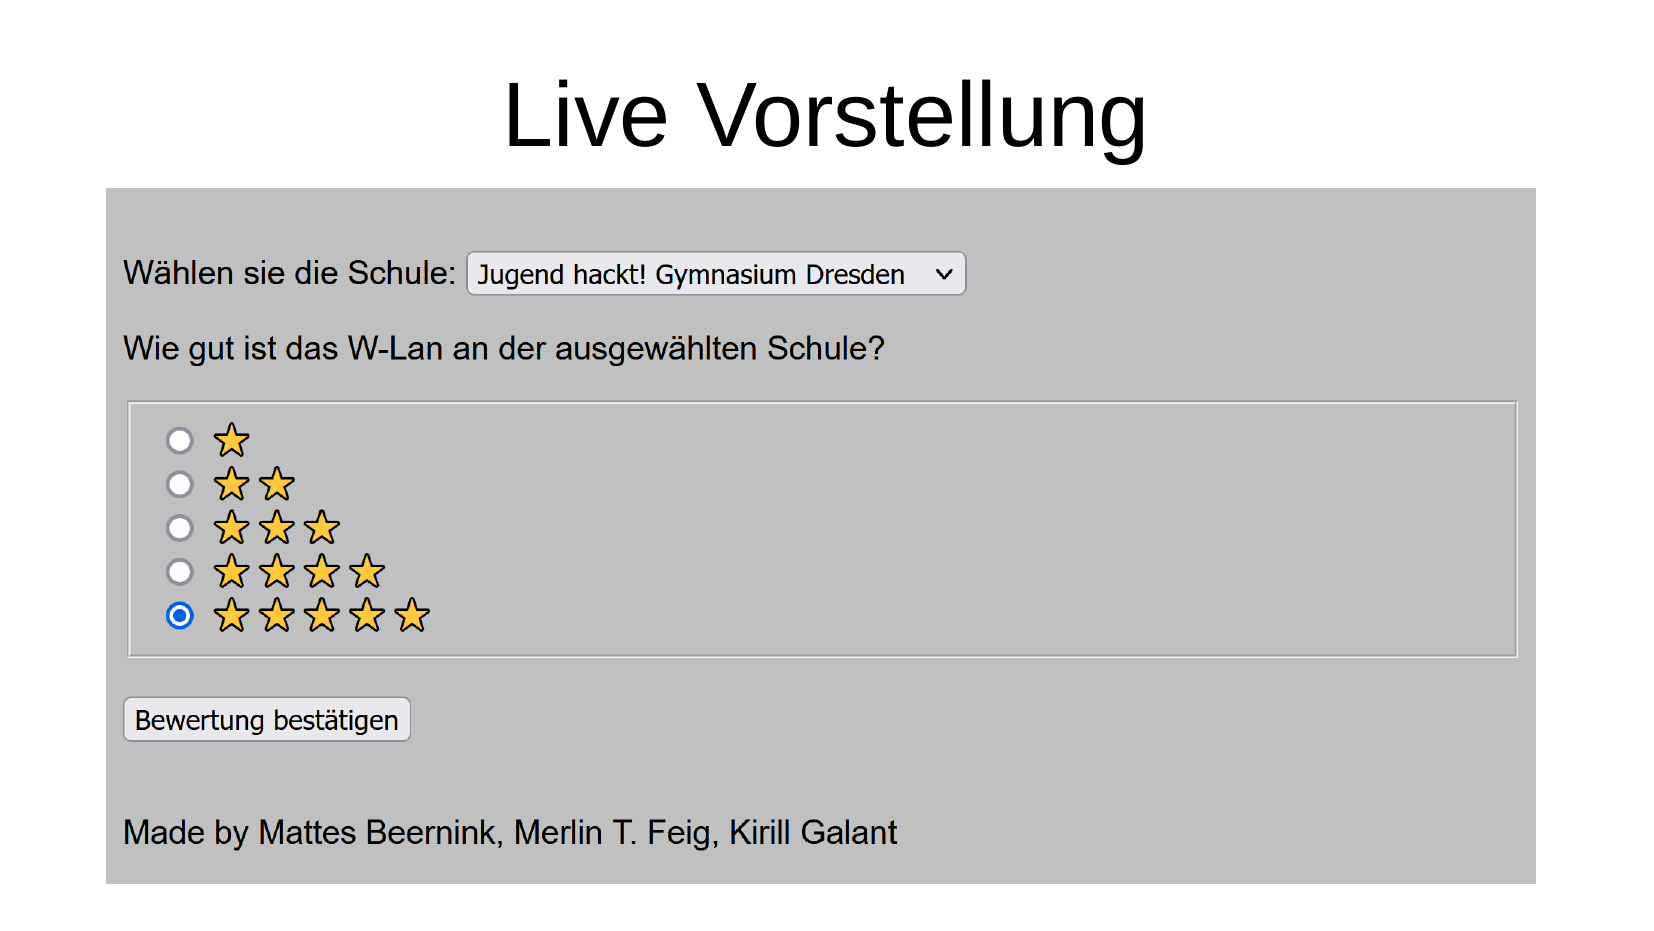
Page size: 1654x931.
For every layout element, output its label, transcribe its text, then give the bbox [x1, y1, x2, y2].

picture [106, 188, 1536, 884]
title Live Vorstellung [82, 37, 1571, 193]
